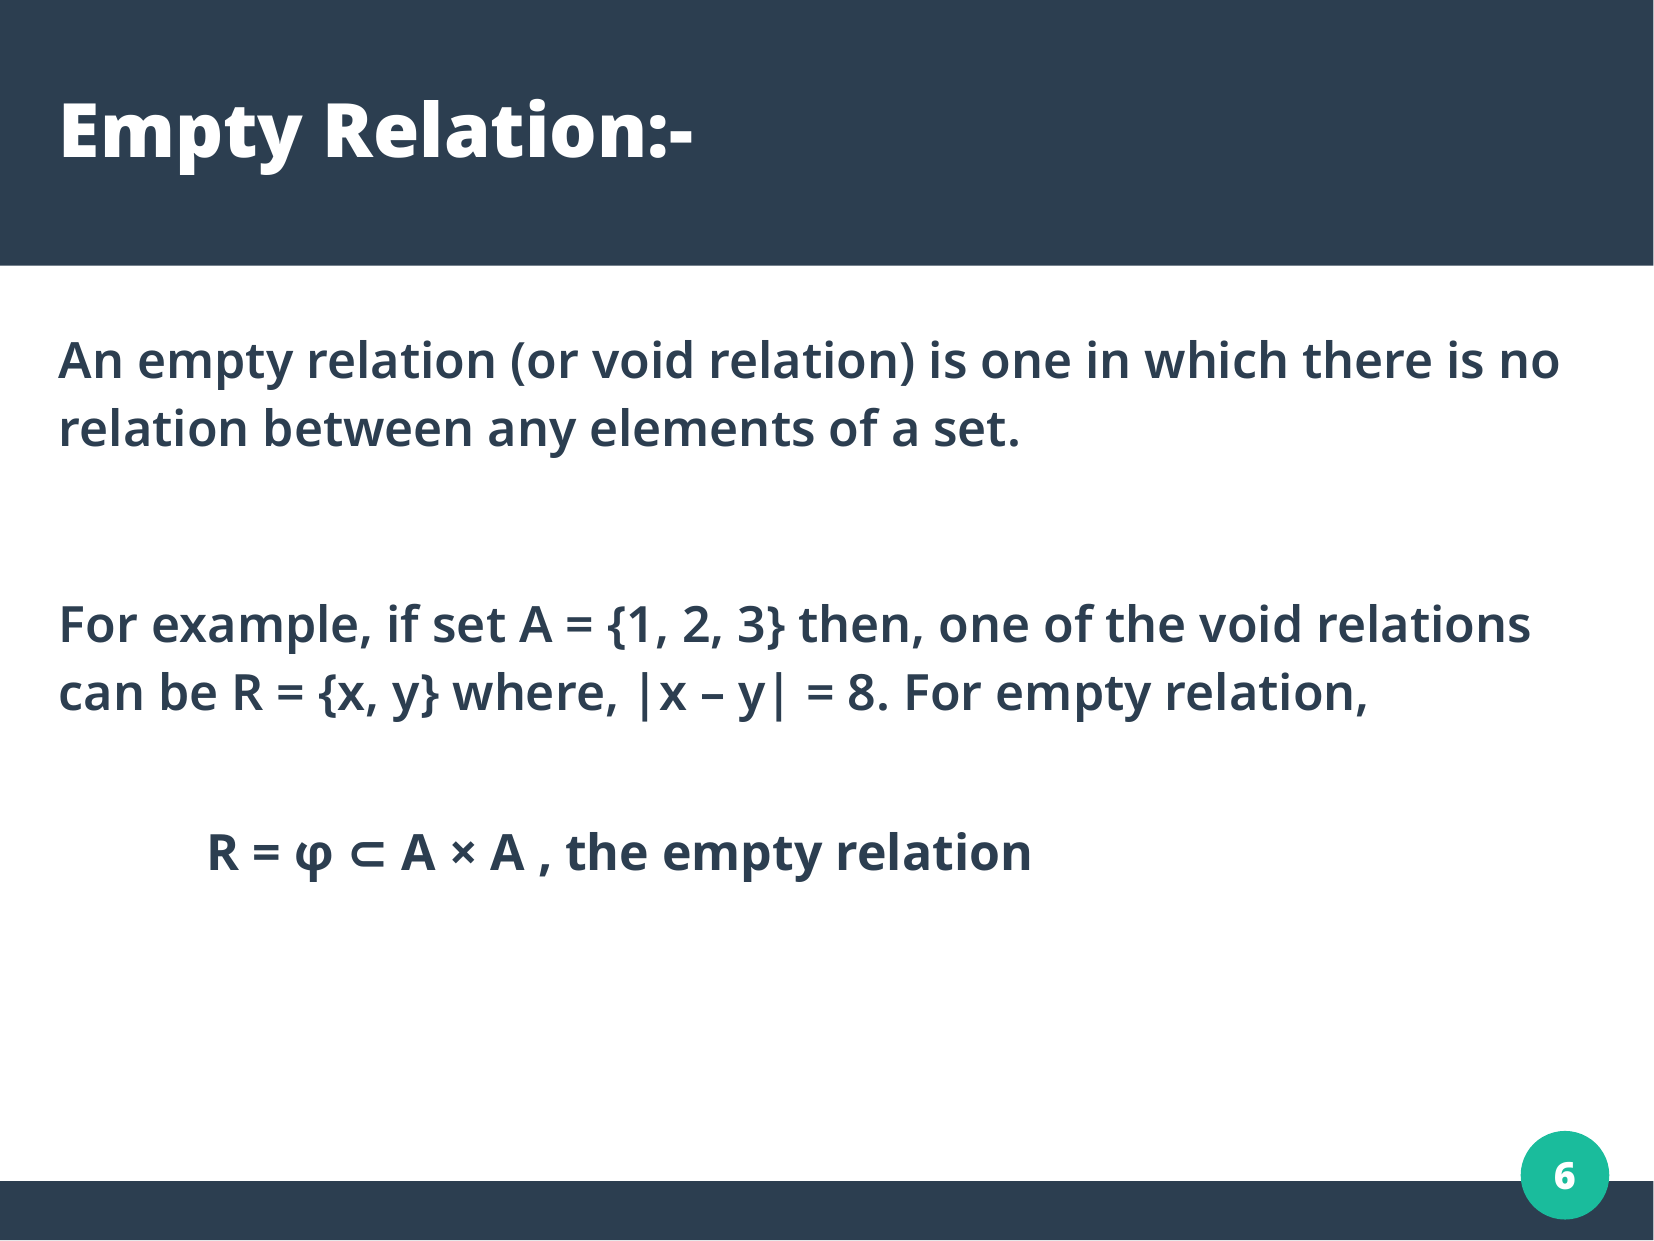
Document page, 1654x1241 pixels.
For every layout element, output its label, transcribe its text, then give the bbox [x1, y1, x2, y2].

list An empty relation (or void relation) is one in which there is no relation between any elements of a set. For example, if set A = {1, 2, 3} then, one of the void relations can be R = {x, y} where, |x – y| = 8. For empty relation, R = φ ⊂ A × A , the empty relation [59, 324, 1595, 1152]
title Empty Relation:- [59, 49, 1595, 207]
